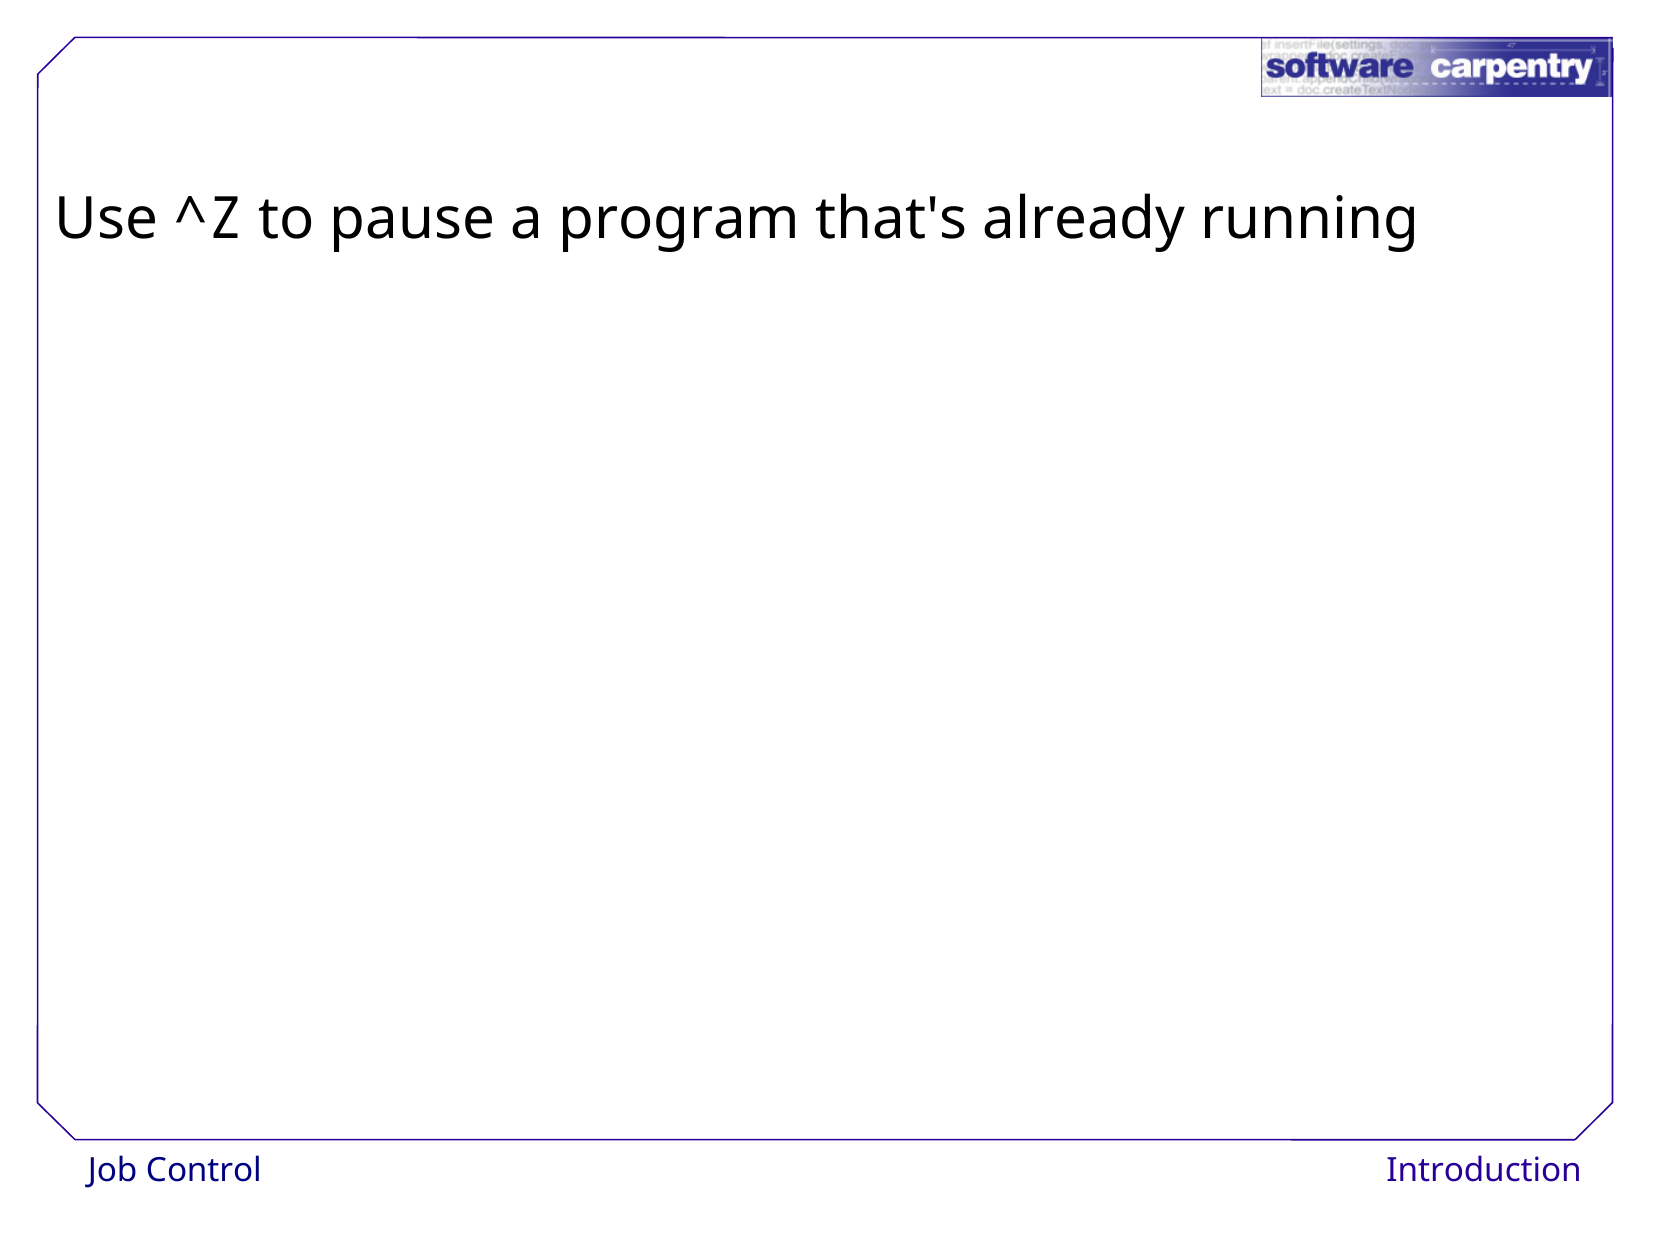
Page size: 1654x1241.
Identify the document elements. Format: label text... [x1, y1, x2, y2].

text_box Use ^Z to pause a program that's already running [40, 138, 1585, 259]
picture [1261, 39, 1613, 97]
